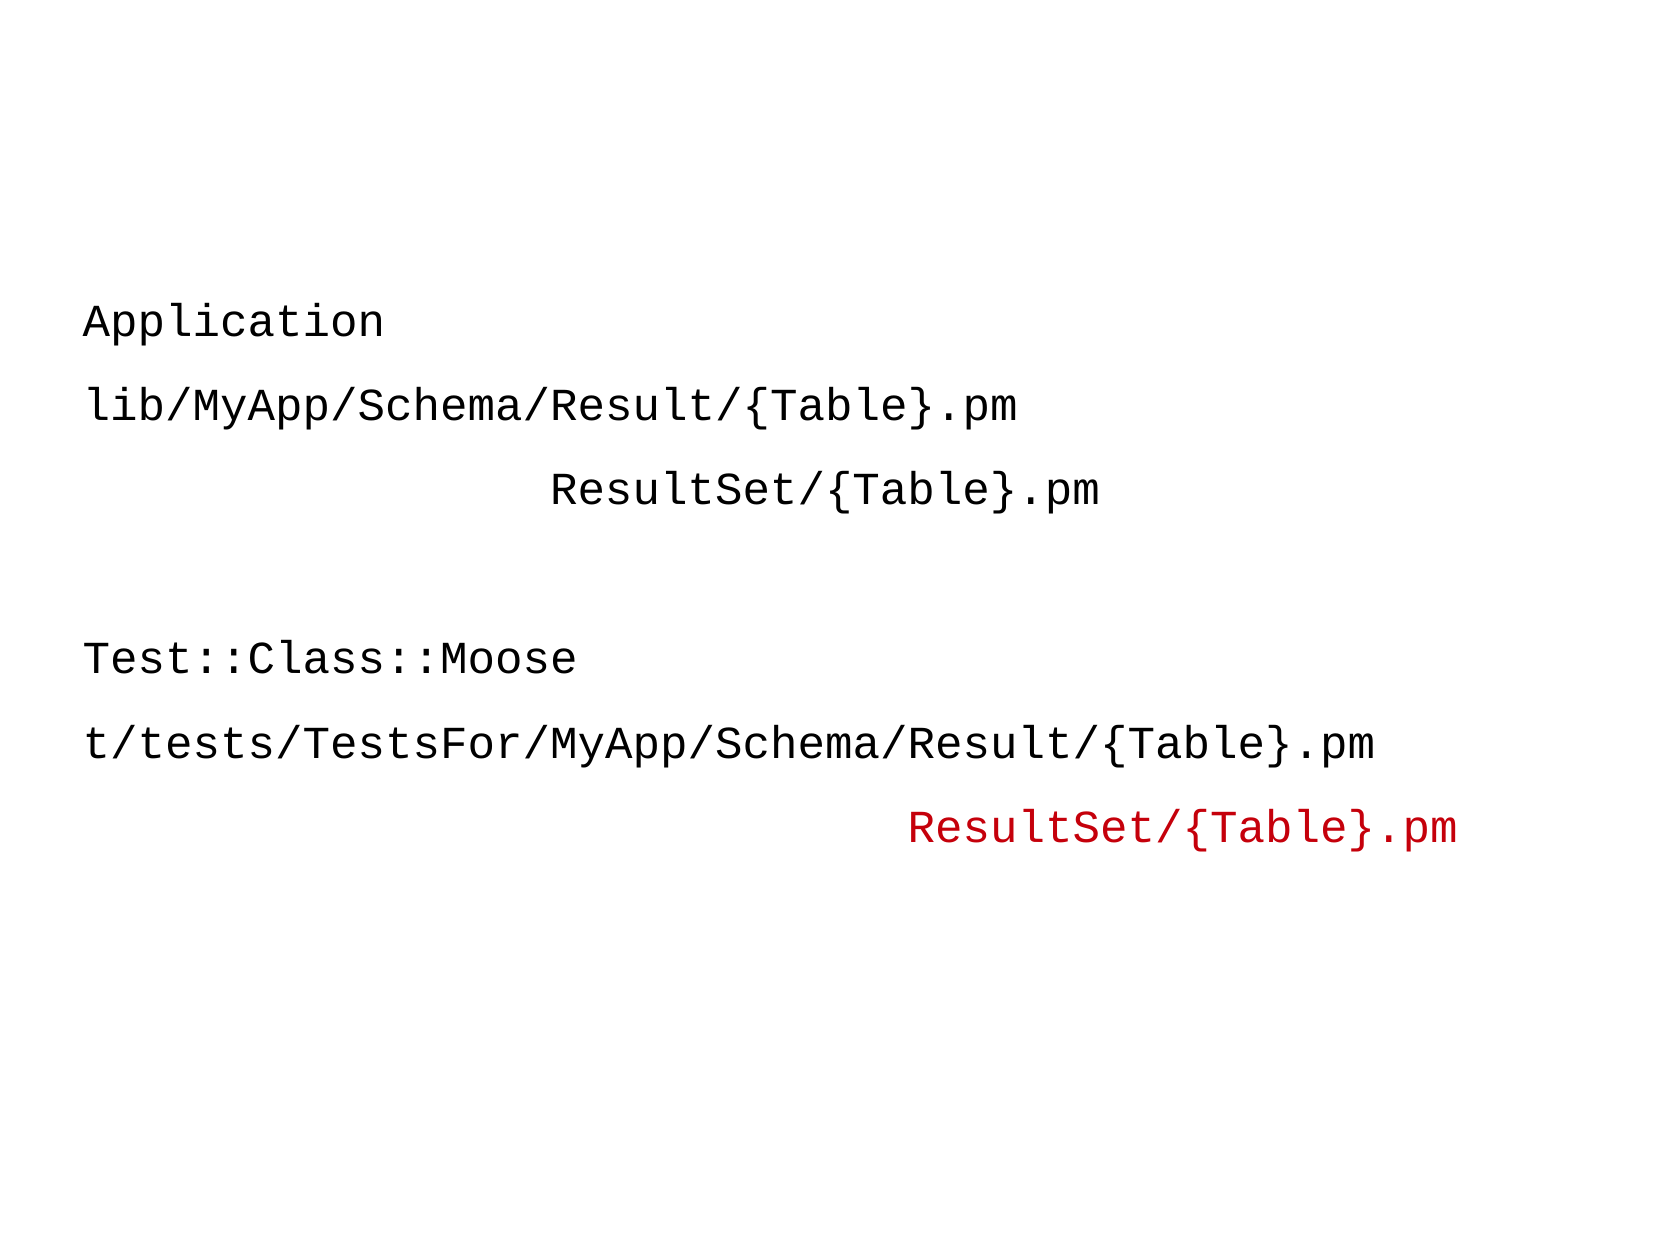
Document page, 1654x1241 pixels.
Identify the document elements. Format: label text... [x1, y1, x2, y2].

list Application lib/MyApp/Schema/Result/{Table}.pm ResultSet/{Table}.pm Test::Class::Moose t/tests/TestsFor/MyApp/Schema/Result/{Table}.pm ResultSet/{Table}.pm [82, 290, 1571, 1010]
